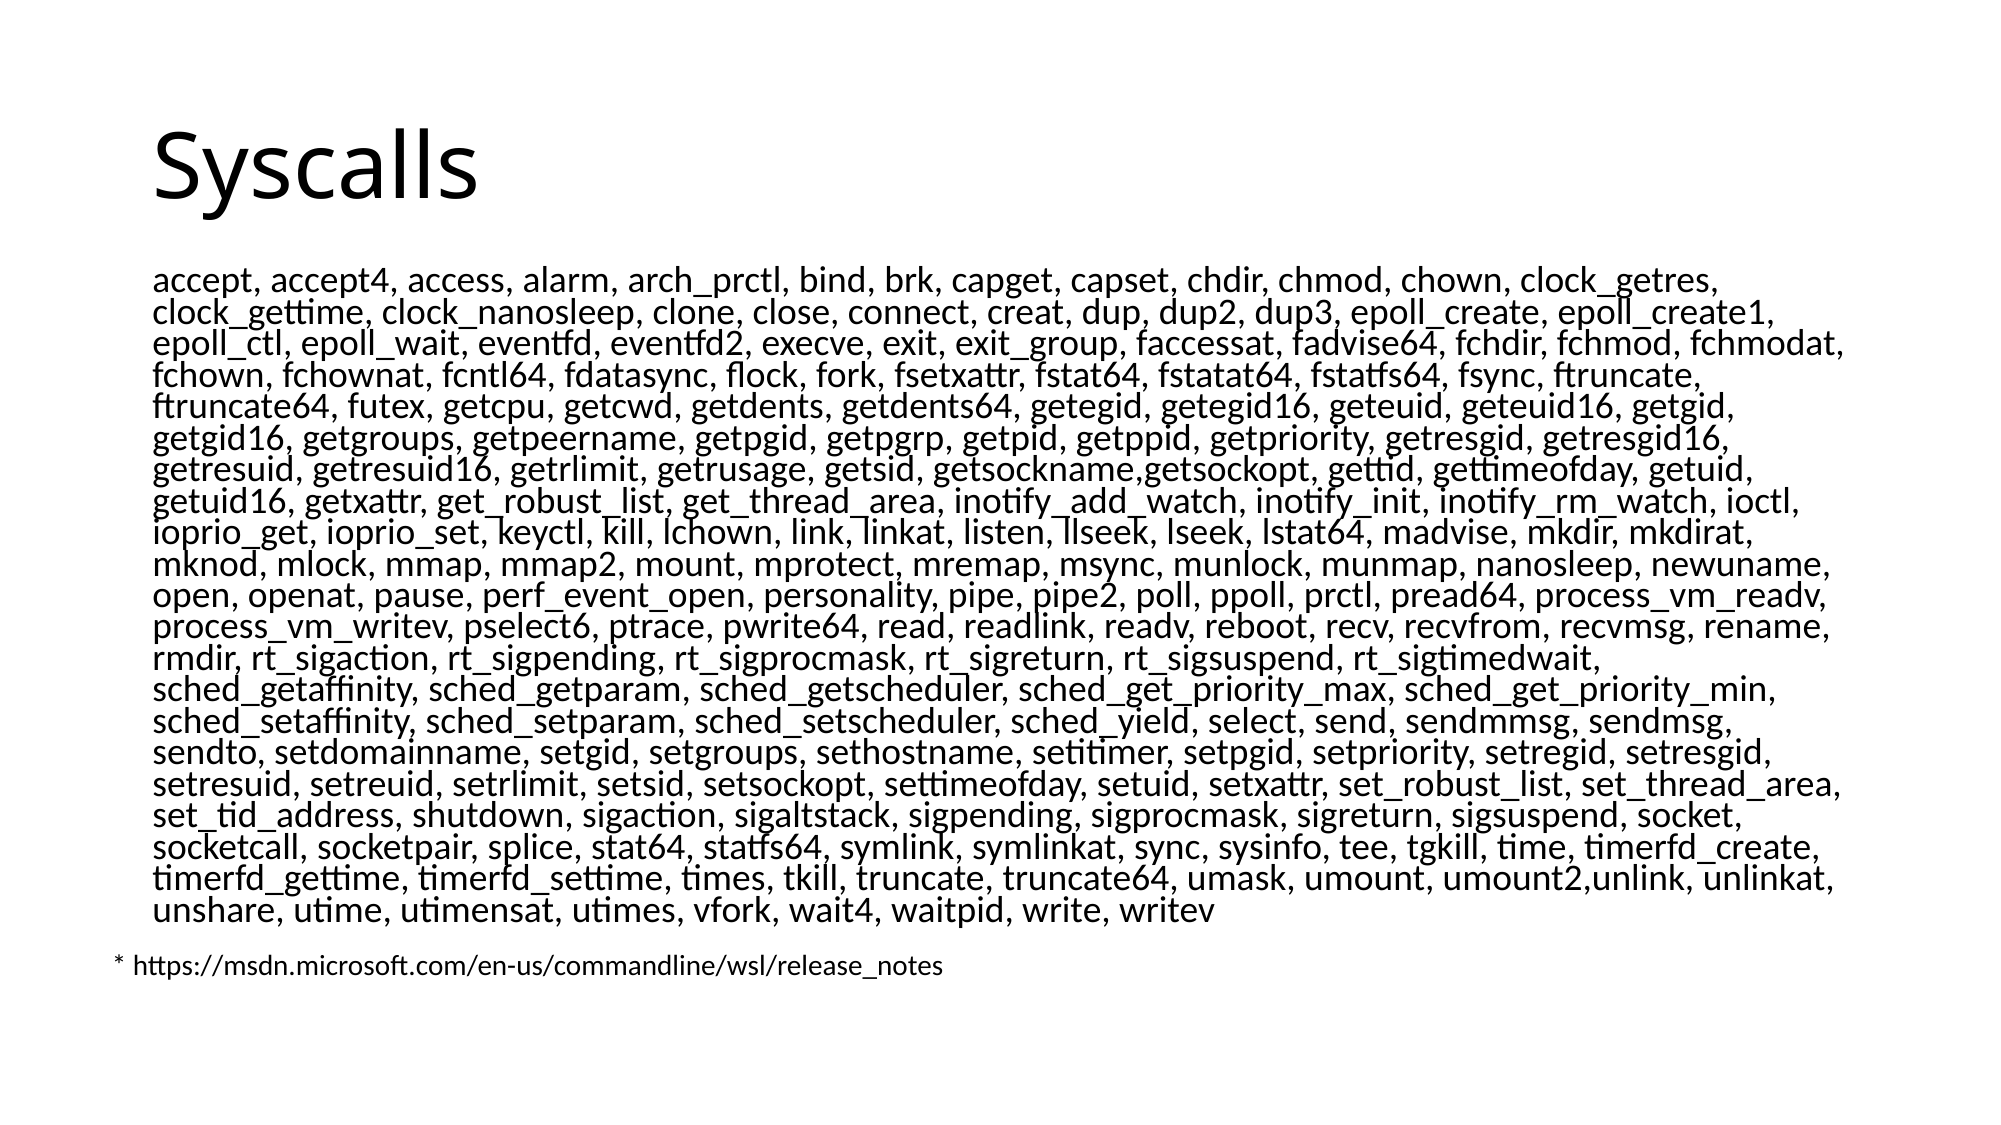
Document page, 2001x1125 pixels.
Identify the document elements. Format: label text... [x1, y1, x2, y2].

title Syscalls [137, 59, 1863, 260]
list accept, accept4, access, alarm, arch_prctl, bind, brk, capget, capset, chdir, chmod, chown, clock_getres, clock_gettime, clock_nanosleep, clone, close, connect, creat, dup, dup2, dup3, epoll_create, epoll_create1, epoll_ctl, epoll_wait, eventfd, eventfd2, execve, exit, exit_group, faccessat, fadvise64, fchdir, fchmod, fchmodat, fchown, fchownat, fcntl64, fdatasync, flock, fork, fsetxattr, fstat64, fstatat64, fstatfs64, fsync, ftruncate, ftruncate64, futex, getcpu, getcwd, getdents, getdents64, getegid, getegid16, geteuid, geteuid16, getgid, getgid16, getgroups, getpeername, getpgid, getpgrp, getpid, getppid, getpriority, getresgid, getresgid16, getresuid, getresuid16, getrlimit, getrusage, getsid, getsockname,getsockopt, gettid, gettimeofday, getuid, getuid16, getxattr, get_robust_list, get_thread_area, inotify_add_watch, inotify_init, inotify_rm_watch, ioctl, ioprio_get, ioprio_set, keyctl, kill, lchown, link, linkat, listen, llseek, lseek, lstat64, madvise, mkdir, mkdirat, mknod, mlock, mmap, mmap2, mount, mprotect, mremap, msync, munlock, munmap, nanosleep, newuname, open, openat, pause, perf_event_open, personality, pipe, pipe2, poll, ppoll, prctl, pread64, process_vm_readv, process_vm_writev, pselect6, ptrace, pwrite64, read, readlink, readv, reboot, recv, recvfrom, recvmsg, rename, rmdir, rt_sigaction, rt_sigpending, rt_sigprocmask, rt_sigreturn, rt_sigsuspend, rt_sigtimedwait, sched_getaffinity, sched_getparam, sched_getscheduler, sched_get_priority_max, sched_get_priority_min, sched_setaffinity, sched_setparam, sched_setscheduler, sched_yield, select, send, sendmmsg, sendmsg, sendto, setdomainname, setgid, setgroups, sethostname, setitimer, setpgid, setpriority, setregid, setresgid, setresuid, setreuid, setrlimit, setsid, setsockopt, settimeofday, setuid, setxattr, set_robust_list, set_thread_area, set_tid_address, shutdown, sigaction, sigaltstack, sigpending, sigprocmask, sigreturn, sigsuspend, socket, socketcall, socketpair, splice, stat64, statfs64, symlink, symlinkat, sync, sysinfo, tee, tgkill, time, timerfd_create, timerfd_gettime, timerfd_settime, times, tkill, truncate, truncate64, umask, umount, umount2,unlink, unlinkat, unshare, utime, utimensat, utimes, vfork, wait4, waitpid, write, writev [137, 260, 1863, 953]
text_box * https://msdn.microsoft.com/en-us/commandline/wsl/release_notes [97, 939, 1321, 989]
